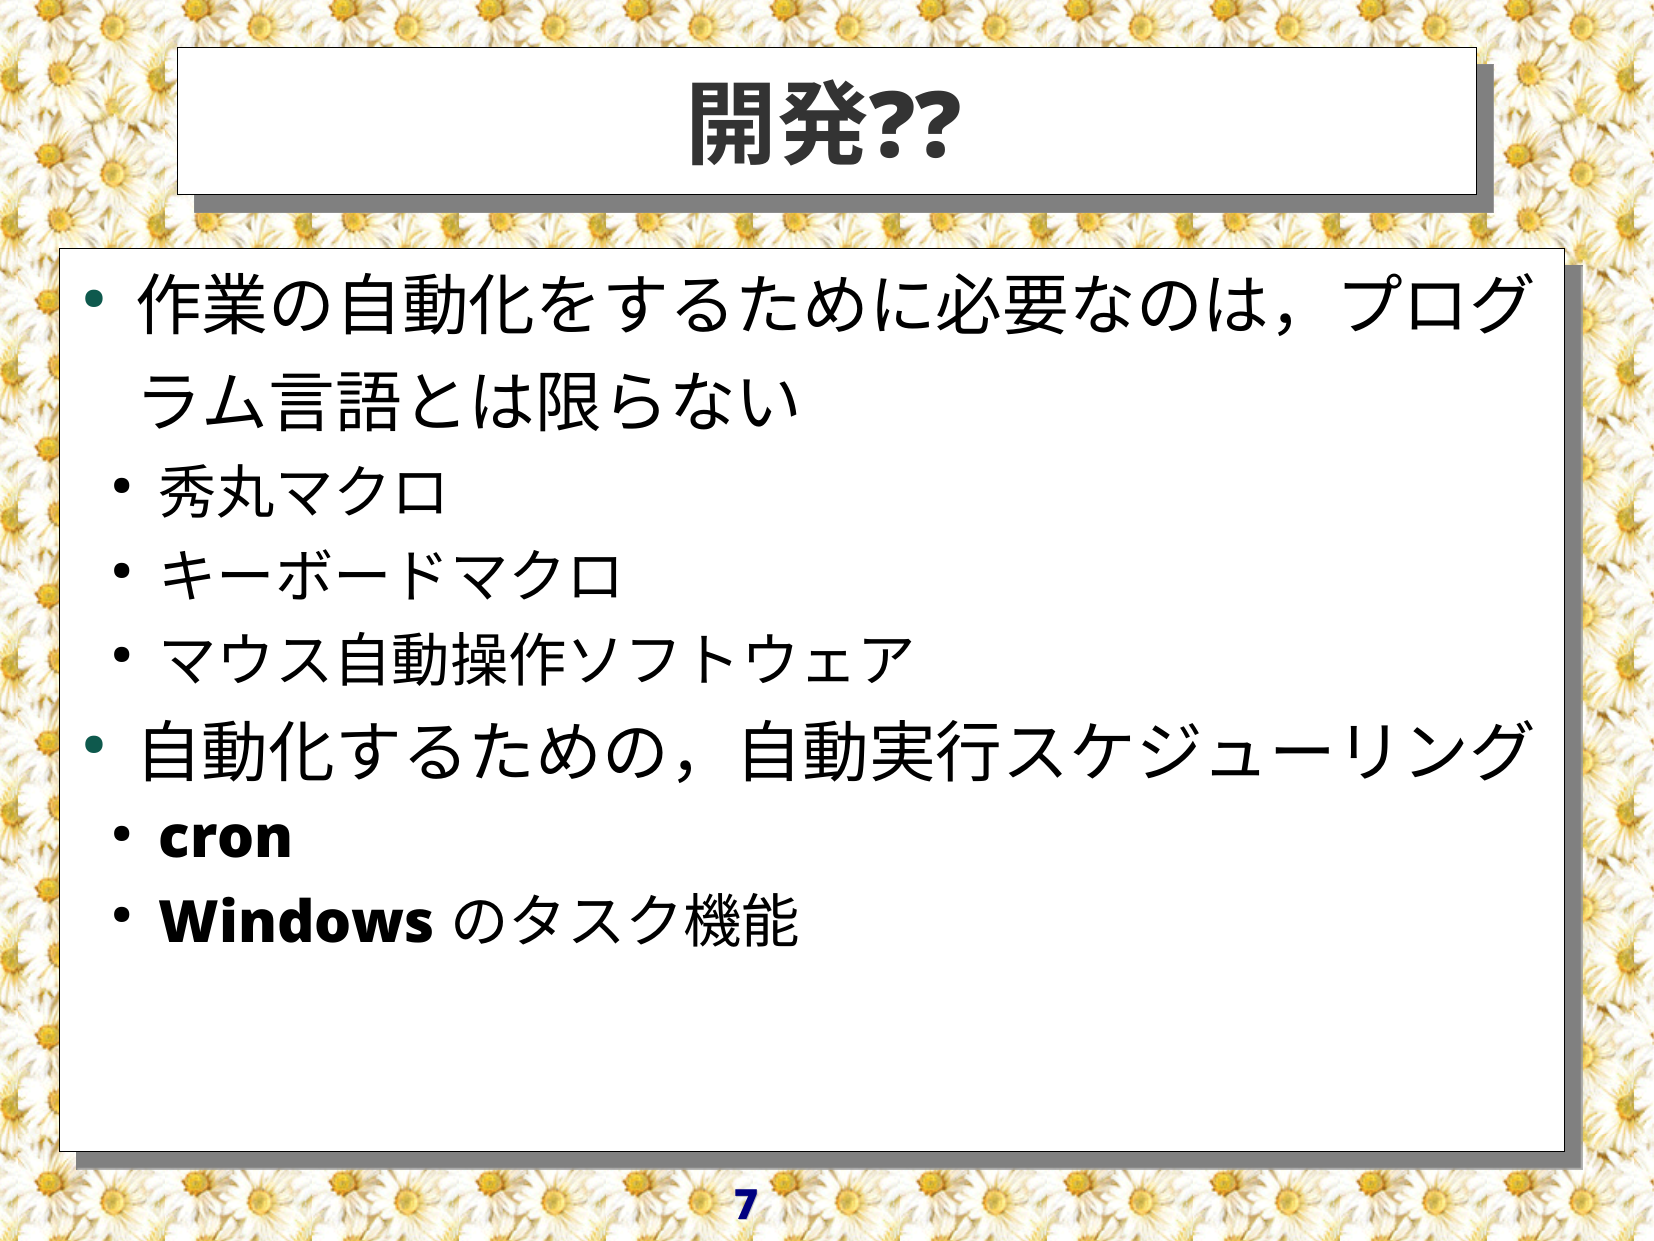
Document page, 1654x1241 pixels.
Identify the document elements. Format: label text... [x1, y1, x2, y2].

title 開発?? [218, 47, 1430, 189]
picture [0, 0, 1654, 1241]
list 作業の自動化をするために必要なのは，プログラム言語とは限らない 秀丸マクロ キーボードマクロ マウス自動操作ソフトウェア 自動化するための，自動実行スケジューリング cron Windowsのタスク機能 [64, 252, 1565, 1108]
